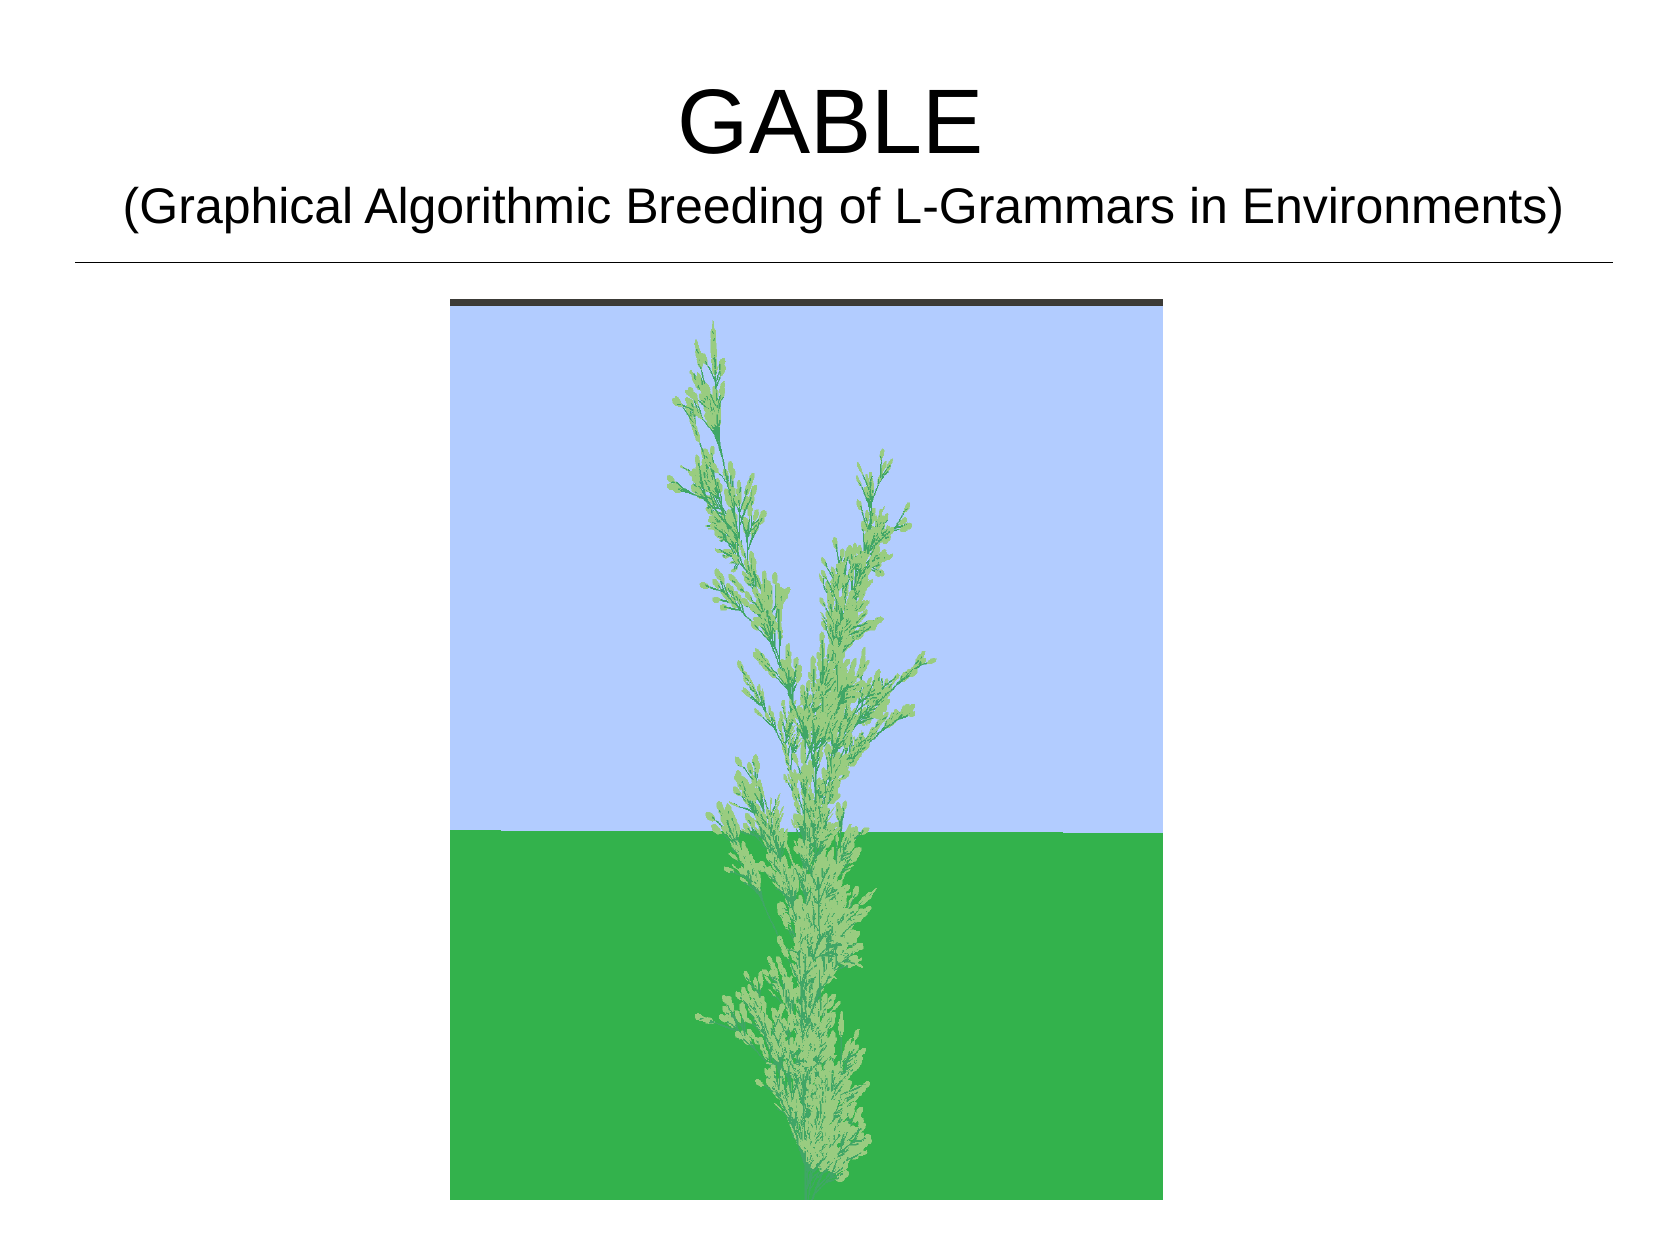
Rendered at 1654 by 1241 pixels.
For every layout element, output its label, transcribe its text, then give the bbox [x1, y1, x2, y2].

subtitle (Graphical Algorithmic Breeding of L-Grammars in Environments) [0, 112, 1654, 301]
picture [450, 299, 1163, 1201]
title GABLE [86, 17, 1576, 112]
